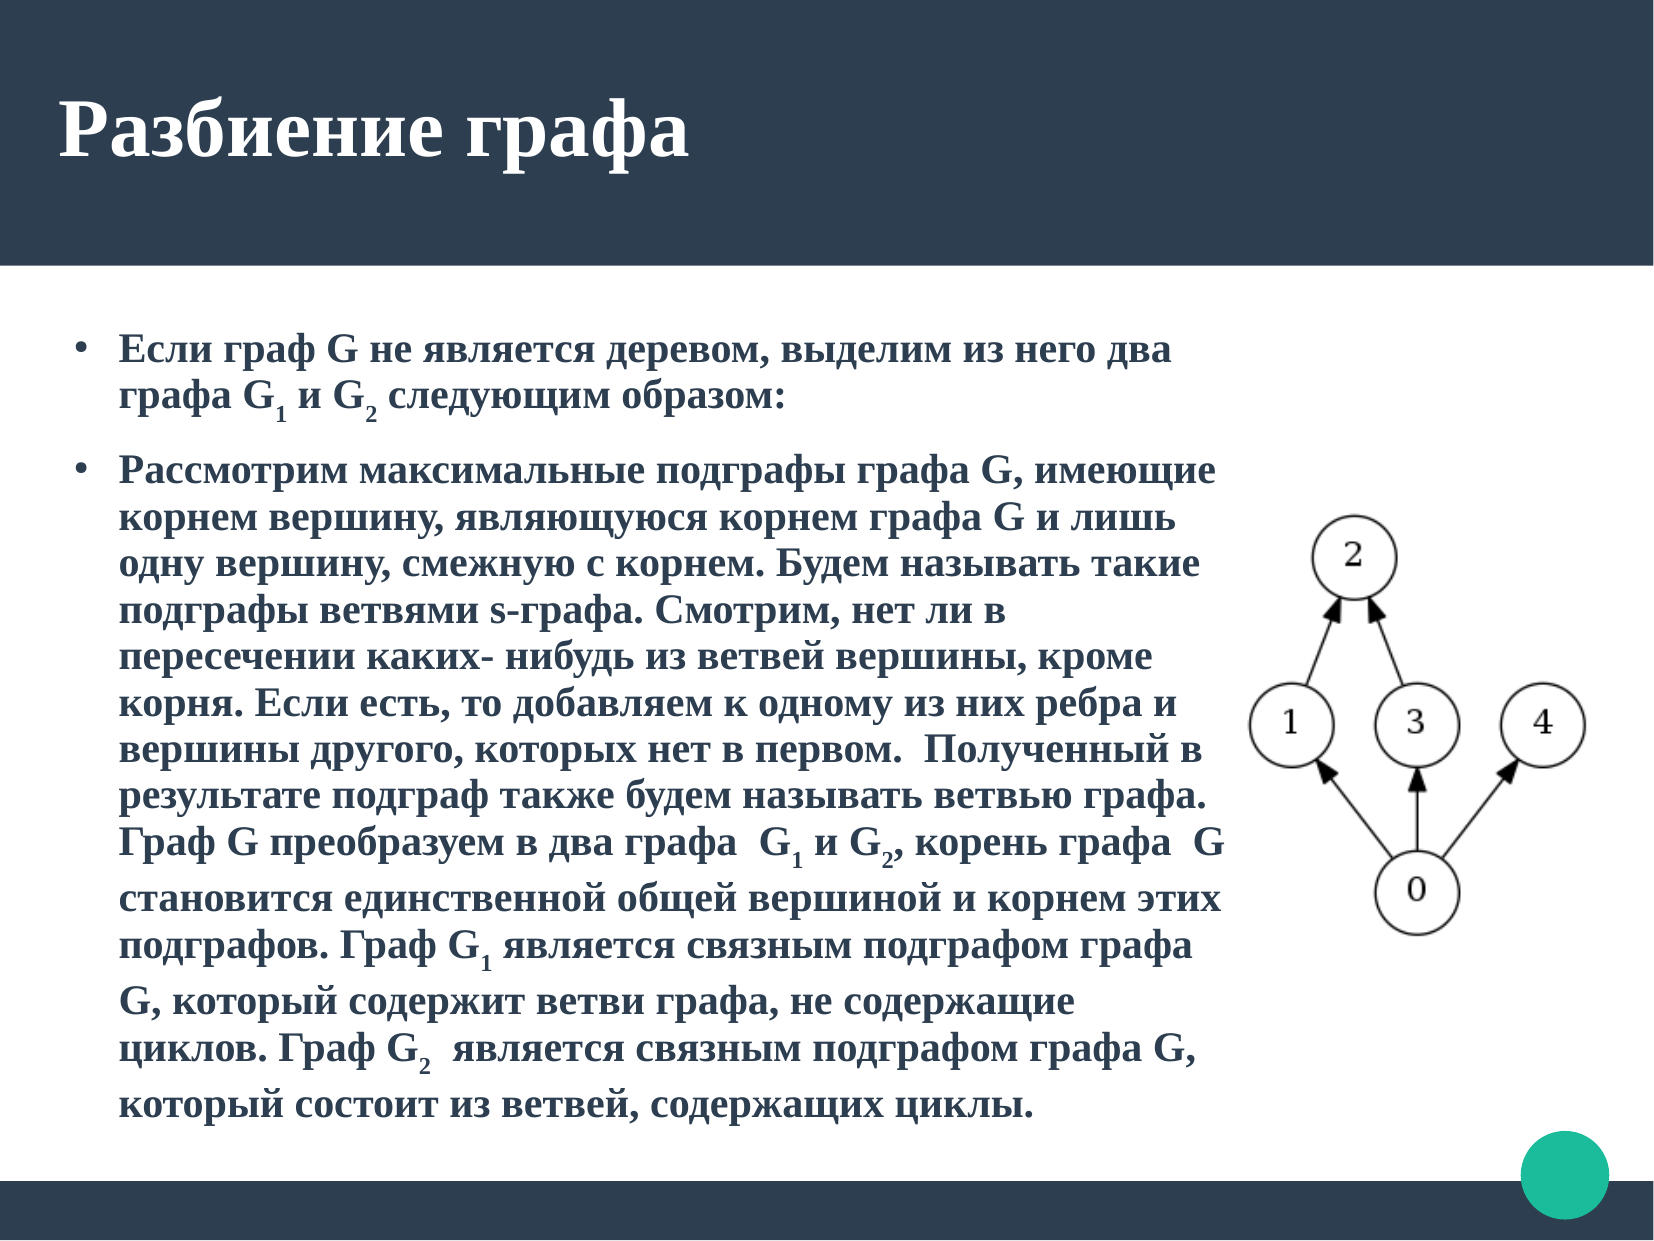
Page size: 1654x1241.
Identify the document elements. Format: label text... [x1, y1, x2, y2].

picture [1241, 507, 1595, 945]
list Если граф G не является деревом, выделим из него два графа G1 и G2 следующим образом: Рассмотрим максимальные подграфы графа G, имеющие корнем вершину, являющуюся корнем графа G и лишь одну вершину, смежную с корнем. Будем называть такие подграфы ветвями s-графа. Смотрим, нет ли в пересечении каких- нибудь из ветвей вершины, кроме корня. Если есть, то добавляем к одному из них ребра и вершины другого, которых нет в первом. Полученный в результате подграф также будем называть ветвью графа. Граф G преобразуем в два графа G1 и G2, корень графа G становится единственной общей вершиной и корнем этих подграфов. Граф G1 является связным подграфом графа G, который содержит ветви графа, не содержащие циклов. Граф G2 является связным подграфом графа G, который состоит из ветвей, содержащих циклы. [59, 324, 1229, 1152]
title Разбиение графа [59, 49, 1595, 207]
